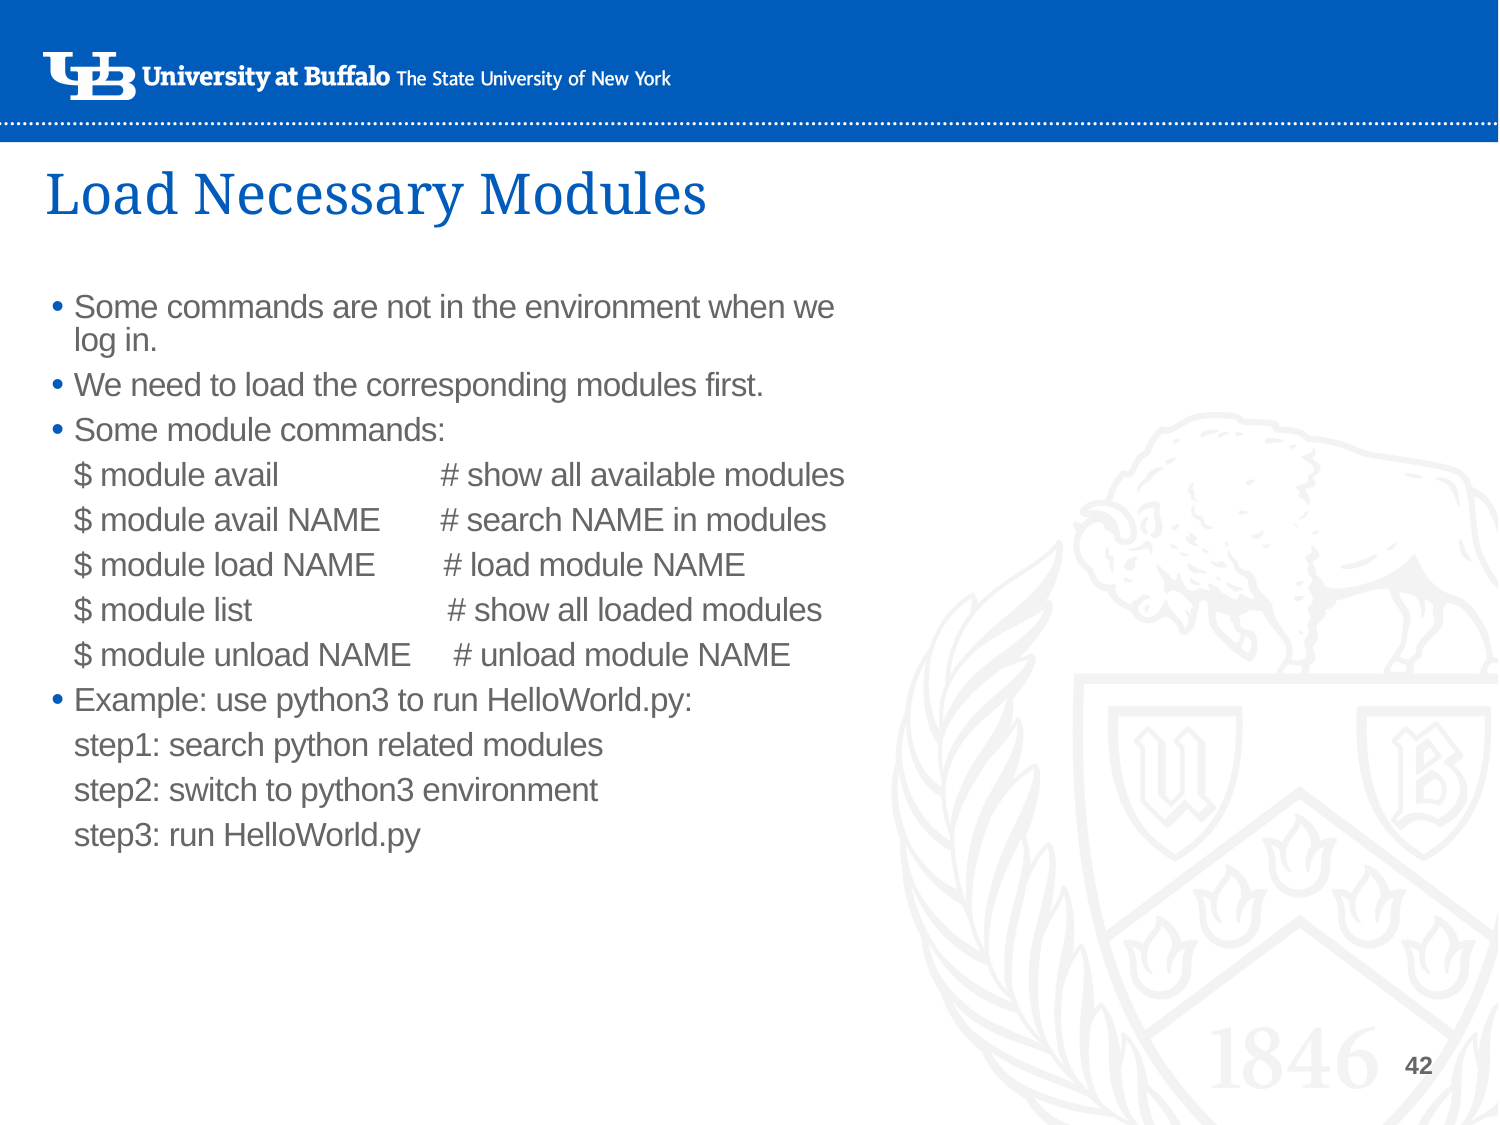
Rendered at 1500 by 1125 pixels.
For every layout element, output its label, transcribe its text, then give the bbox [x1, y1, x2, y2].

title Load Necessary Modules [30, 153, 1387, 233]
list Some commands are not in the environment when we log in. We need to load the corresponding modules first. Some module commands: $ module avail # show all available modules $ module avail NAME # search NAME in modules $ module load NAME # load module NAME $ module list # show all loaded modules $ module unload NAME # unload module NAME Example: use python3 to run HelloWorld.py: step1: search python related modules step2: switch to python3 environment step3: run HelloWorld.py [21, 285, 886, 976]
picture [0, 0, 1499, 1125]
